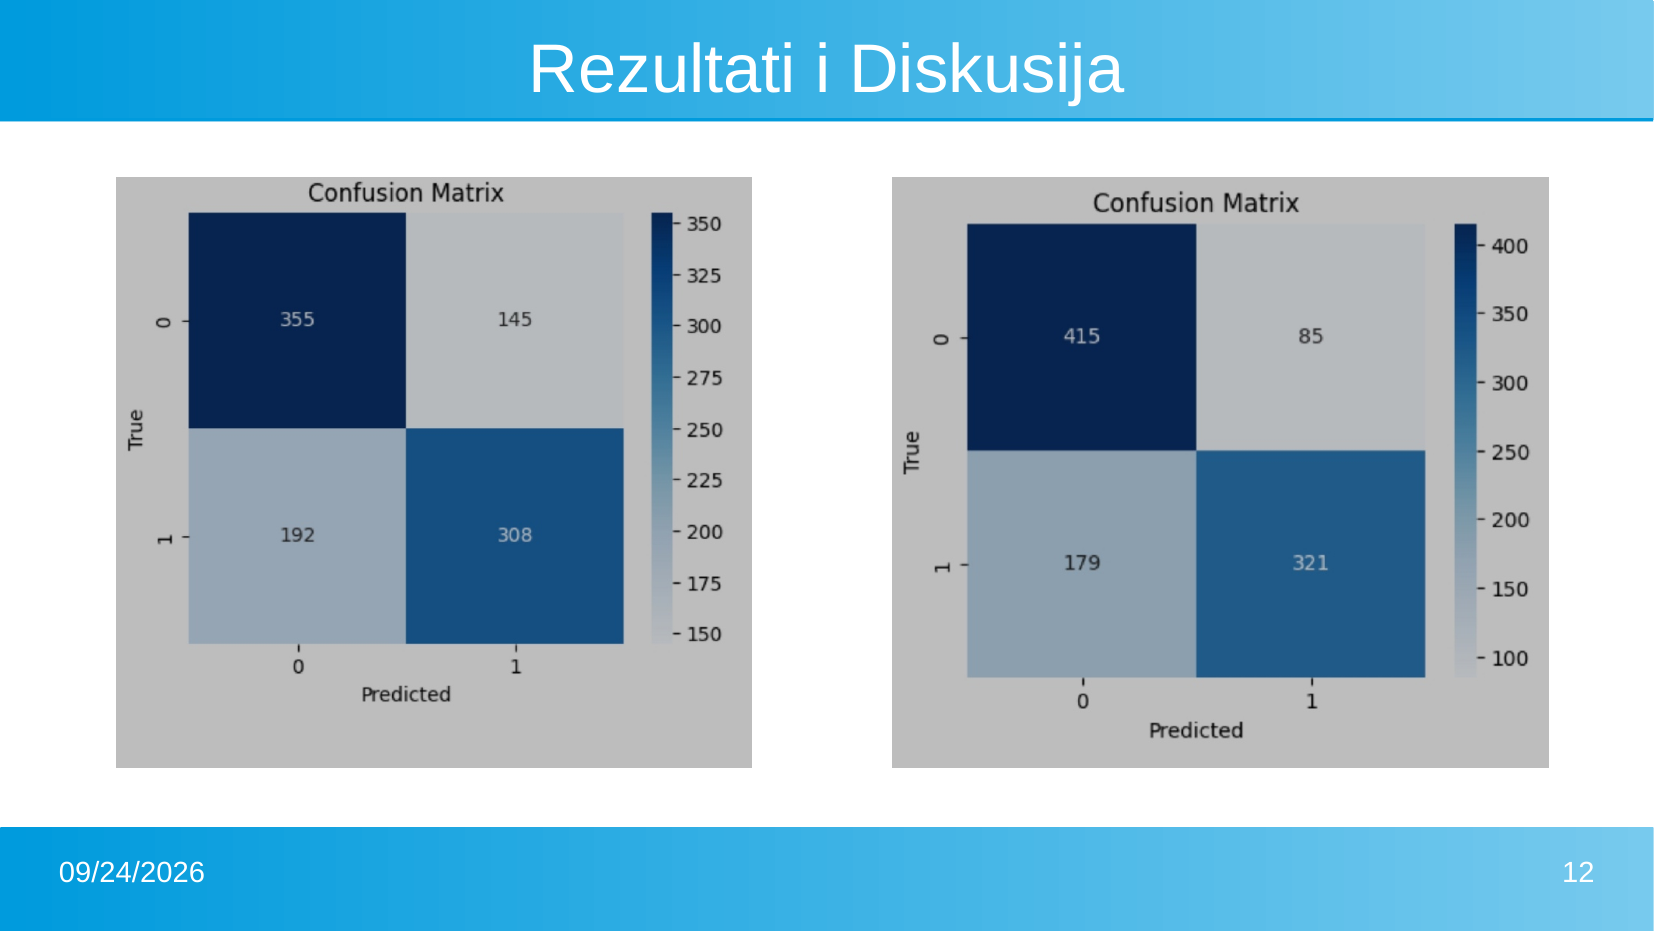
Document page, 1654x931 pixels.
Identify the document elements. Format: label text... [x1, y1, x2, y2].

picture [892, 177, 1549, 768]
picture [116, 177, 752, 768]
title Rezultati i Diskusija [59, 29, 1595, 108]
